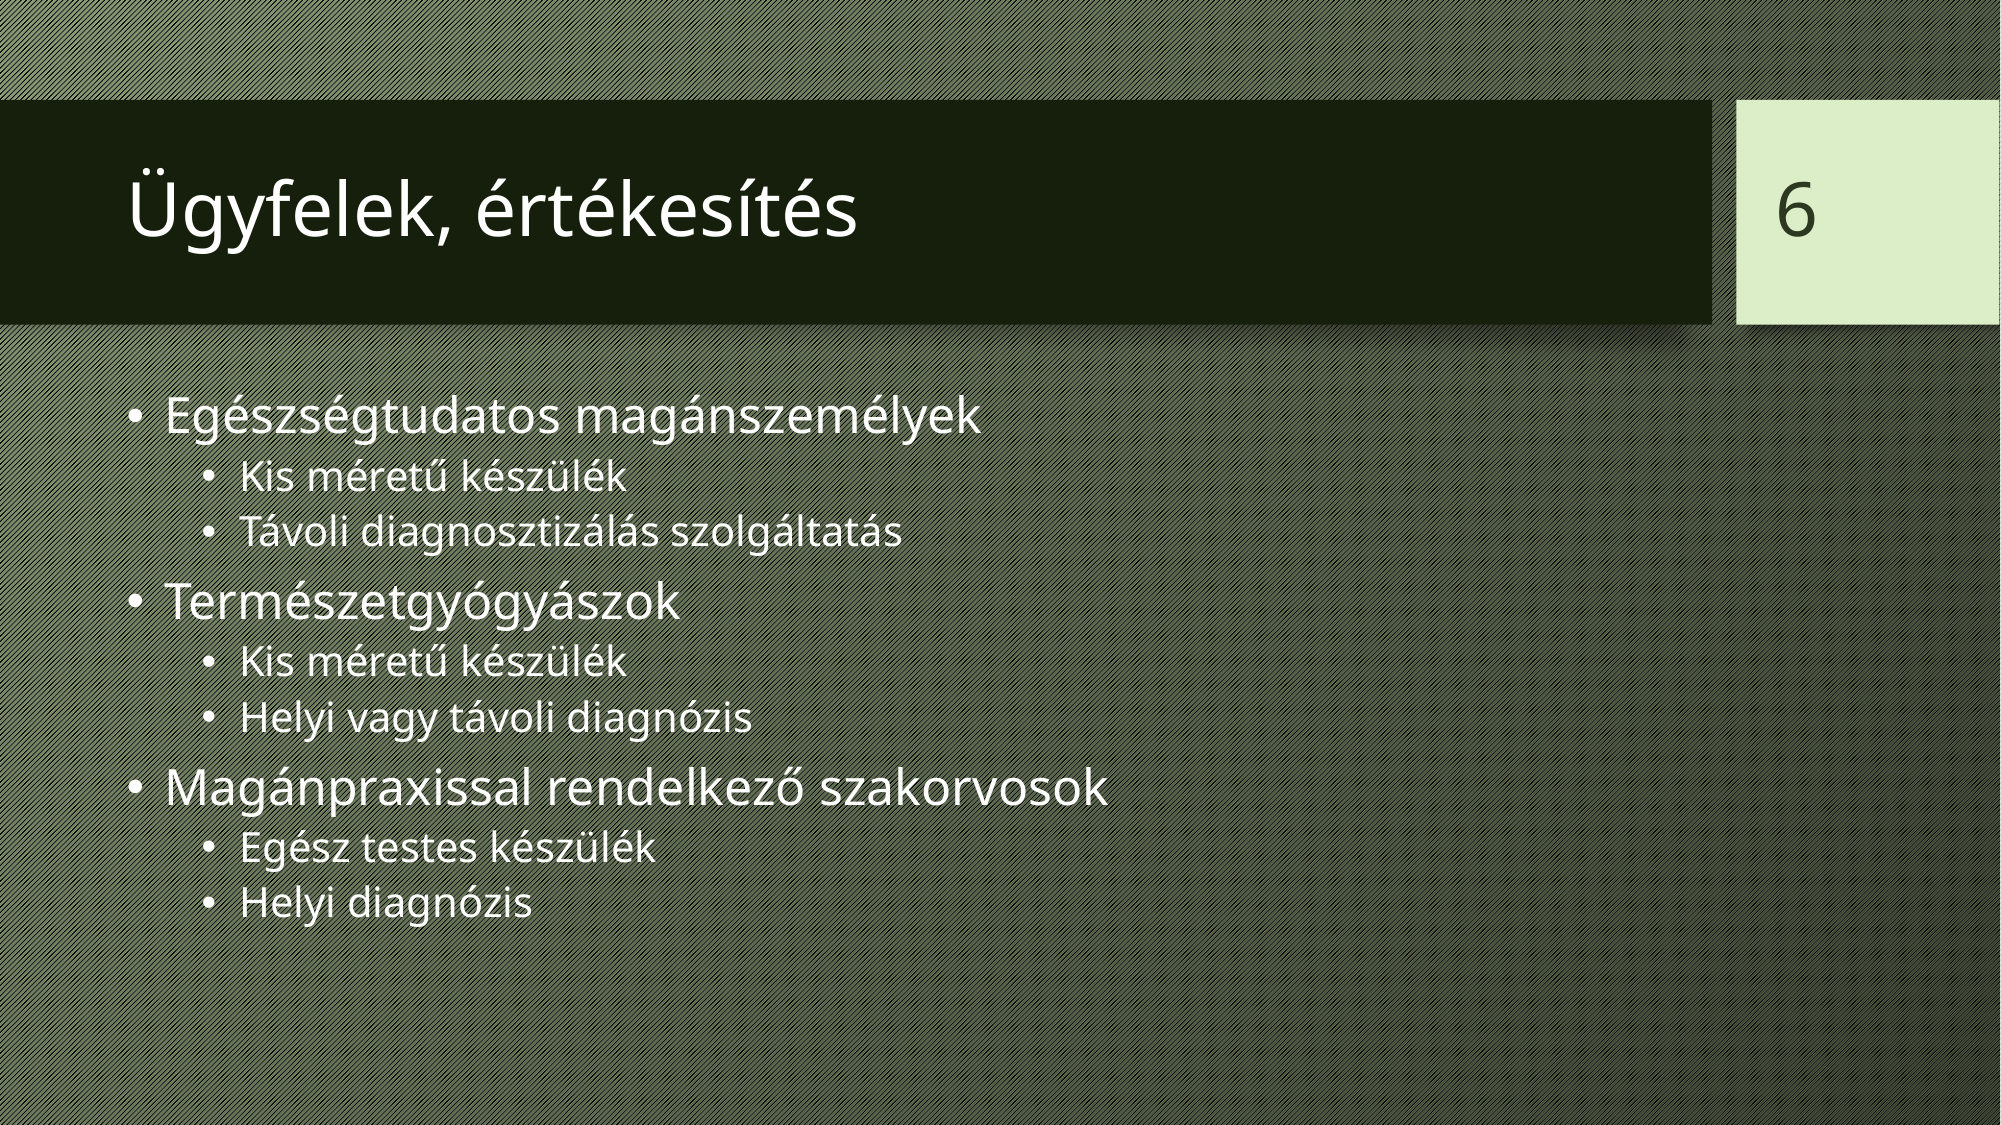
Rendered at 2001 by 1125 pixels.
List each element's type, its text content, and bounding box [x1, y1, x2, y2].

picture [0, 0, 2001, 1125]
list Egészségtudatos magánszemélyek Kis méretű készülék Távoli diagnosztizálás szolgáltatás Természetgyógyászok Kis méretű készülék Helyi vagy távoli diagnózis Magánpraxissal rendelkező szakorvosok Egész testes készülék Helyi diagnózis [111, 383, 1689, 974]
title Ügyfelek, értékesítés [111, 123, 1689, 301]
text_box <number> [1760, 123, 1950, 303]
